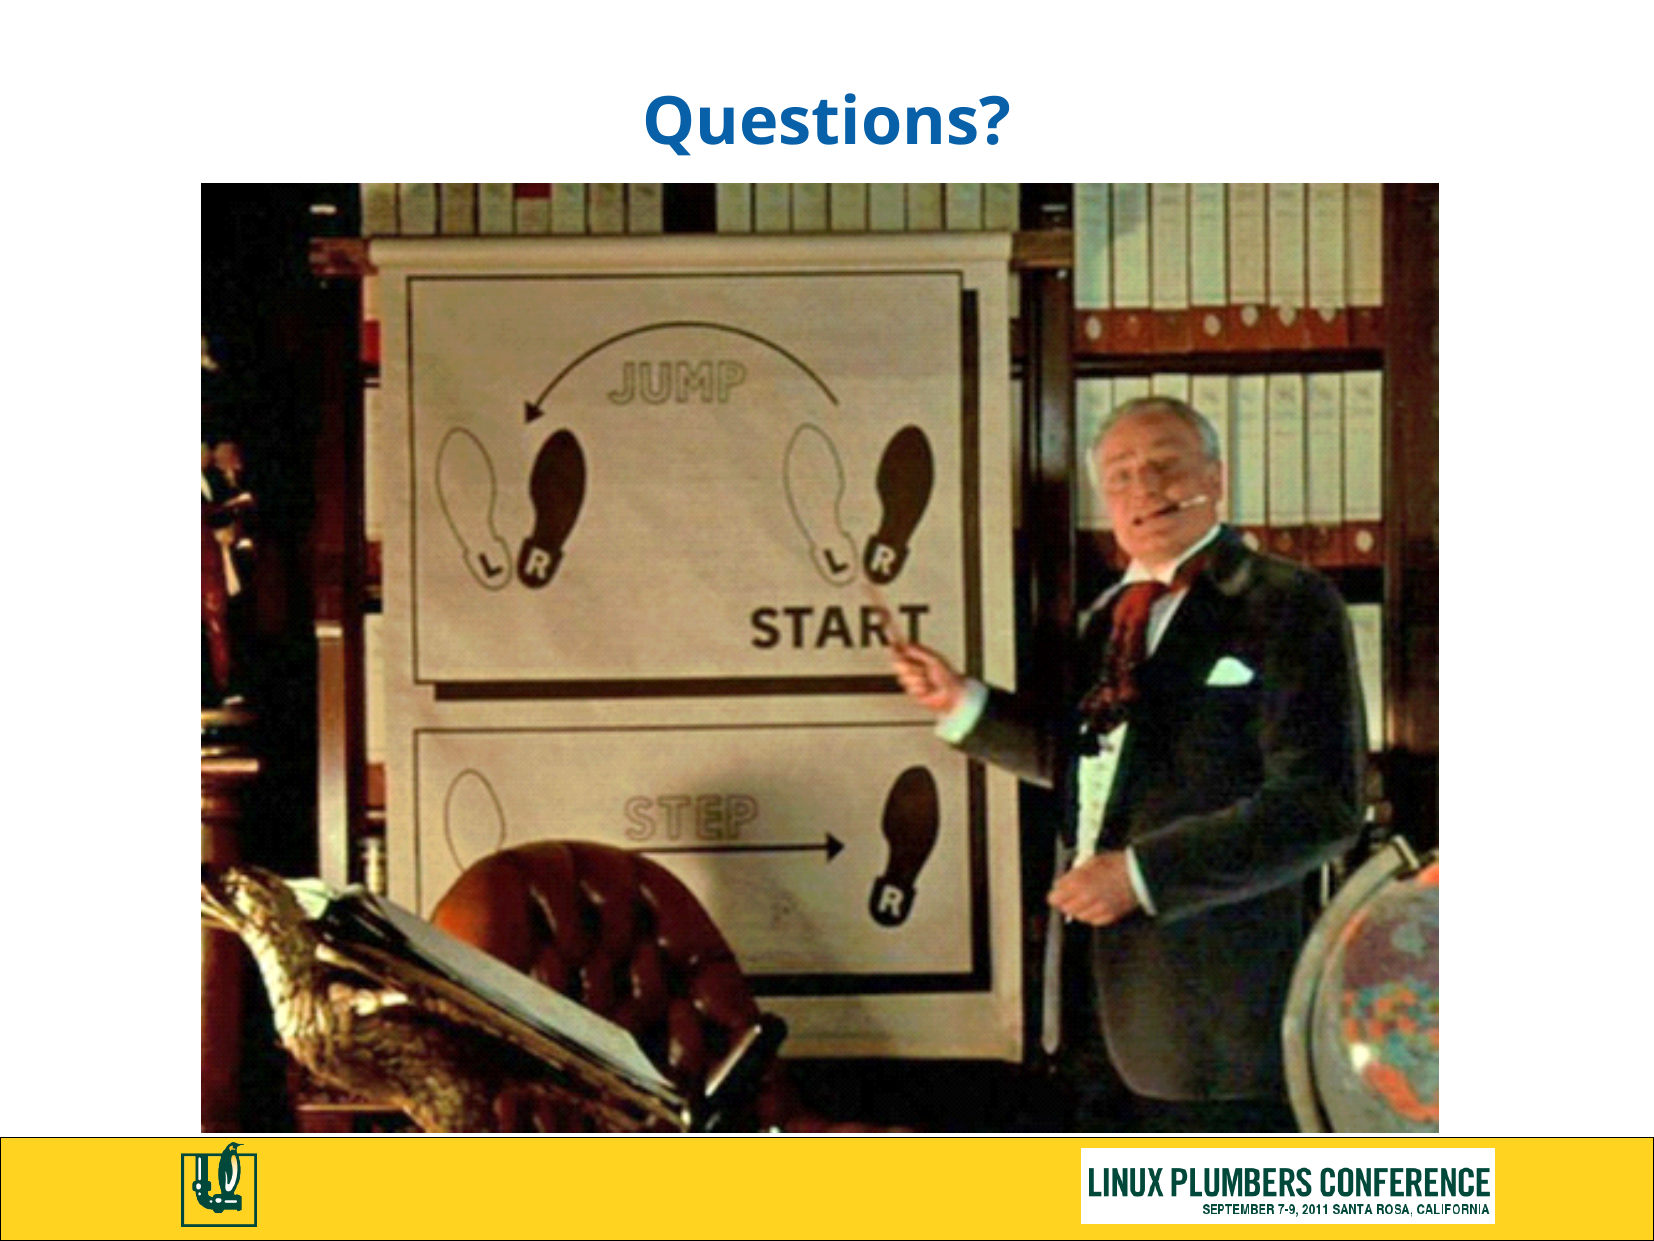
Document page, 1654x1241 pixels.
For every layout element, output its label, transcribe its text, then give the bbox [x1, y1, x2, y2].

picture [1081, 1148, 1495, 1224]
picture [201, 183, 1439, 1133]
picture [181, 1142, 257, 1227]
title Questions? [82, 49, 1571, 188]
